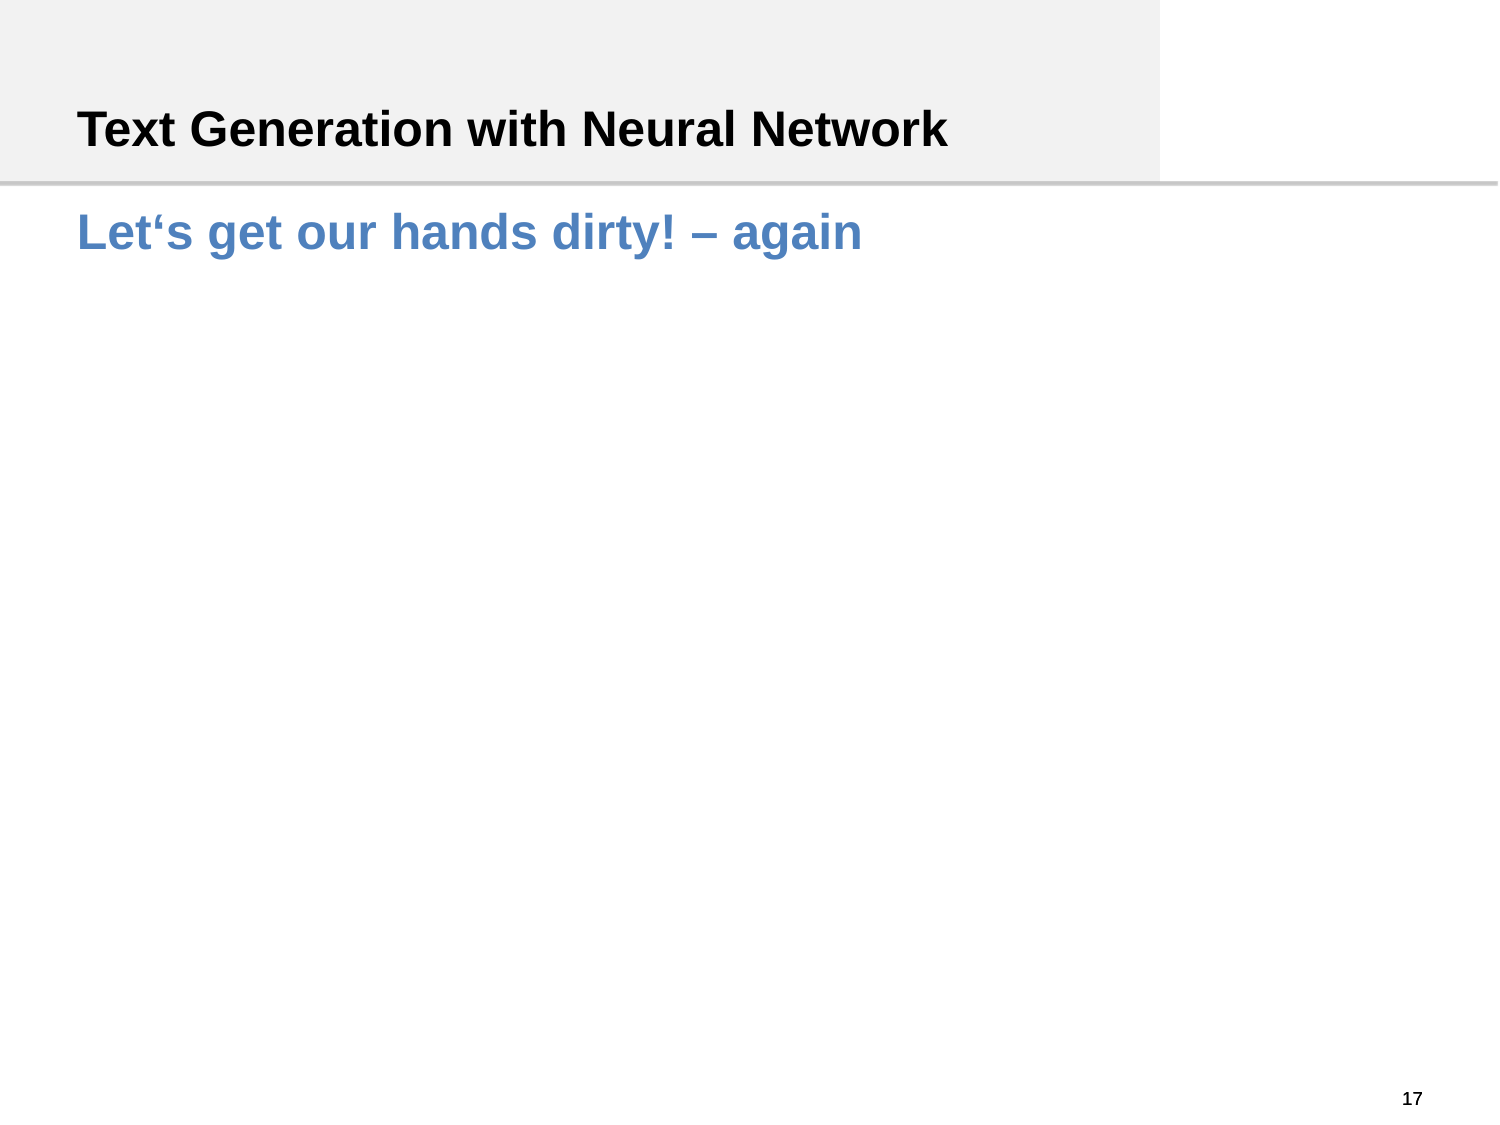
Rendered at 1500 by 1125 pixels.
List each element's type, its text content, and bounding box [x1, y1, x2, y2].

text_box Text Generation with Neural Network [76, 39, 1042, 157]
text_box Let‘s get our hands dirty! – again [76, 200, 1424, 259]
